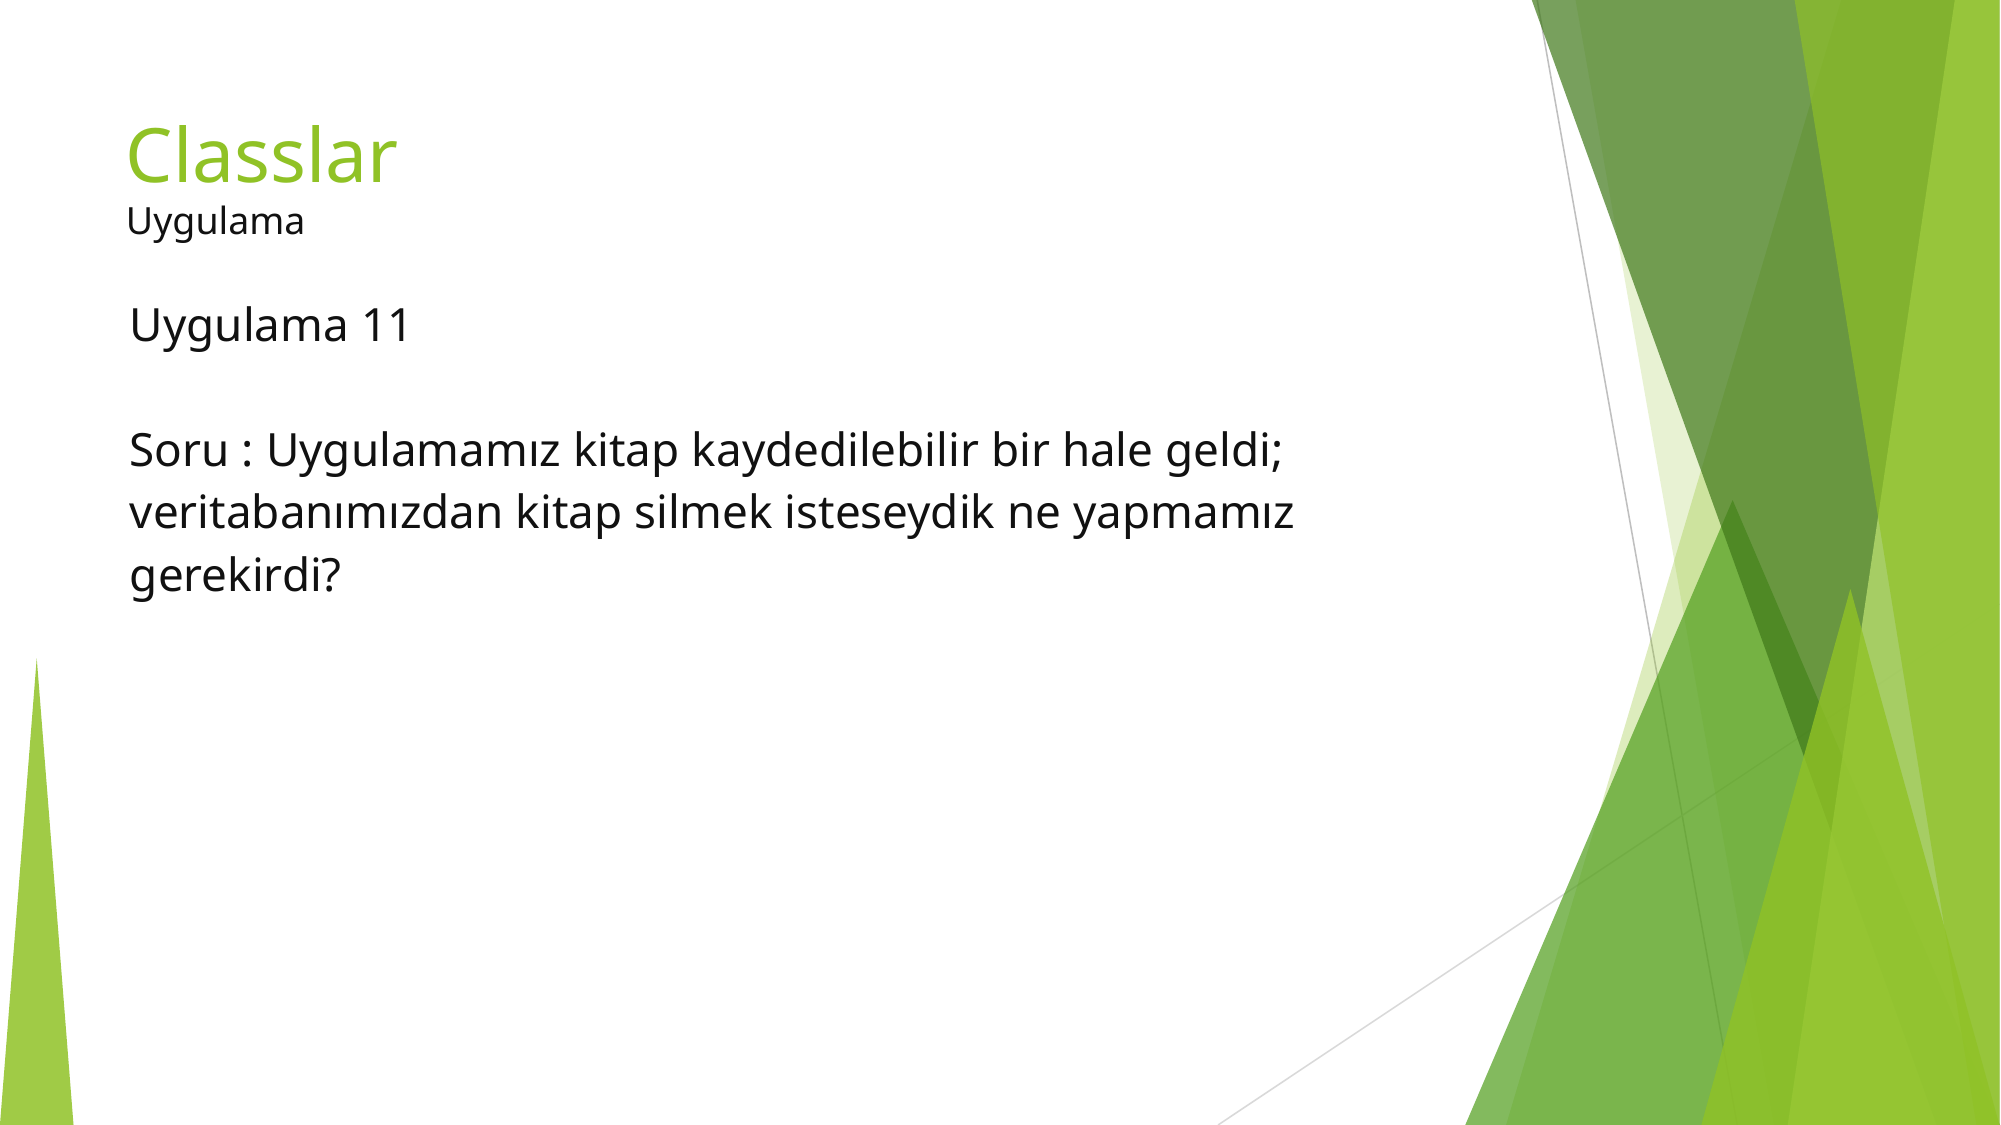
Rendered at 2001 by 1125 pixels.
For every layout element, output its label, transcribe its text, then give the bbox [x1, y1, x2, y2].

title Classlar Uygulama [111, 99, 1522, 317]
text_box Uygulama 11 Soru : Uygulamamız kitap kaydedilebilir bir hale geldi; veritabanımızdan kitap silmek isteseydik ne yapmamız gerekirdi? [129, 291, 1335, 919]
